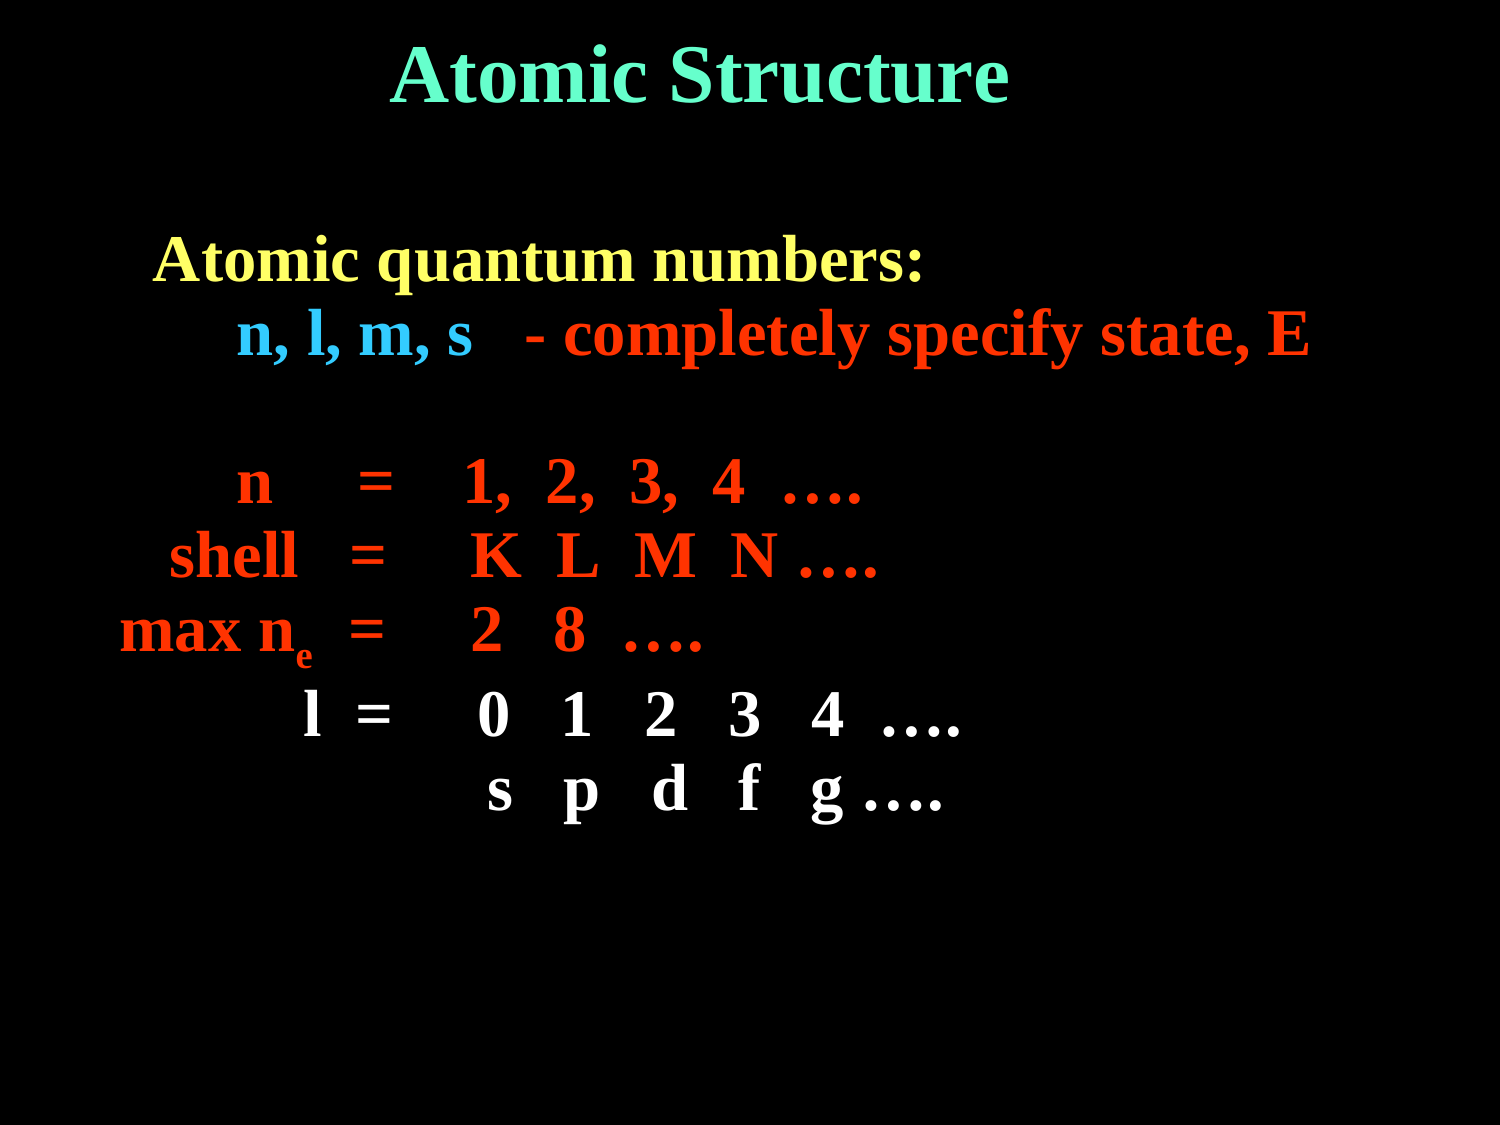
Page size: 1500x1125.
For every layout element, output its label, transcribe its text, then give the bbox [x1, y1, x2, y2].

text_box Atomic Structure [125, 20, 1027, 128]
text_box Atomic quantum numbers: n, l, m, s - completely specify state, E n = 1, 2, 3, 4 …. shell = K L M N …. max ne = 2 8 …. l = 0 1 2 3 4 …. s p d f g …. [87, 140, 1500, 1055]
